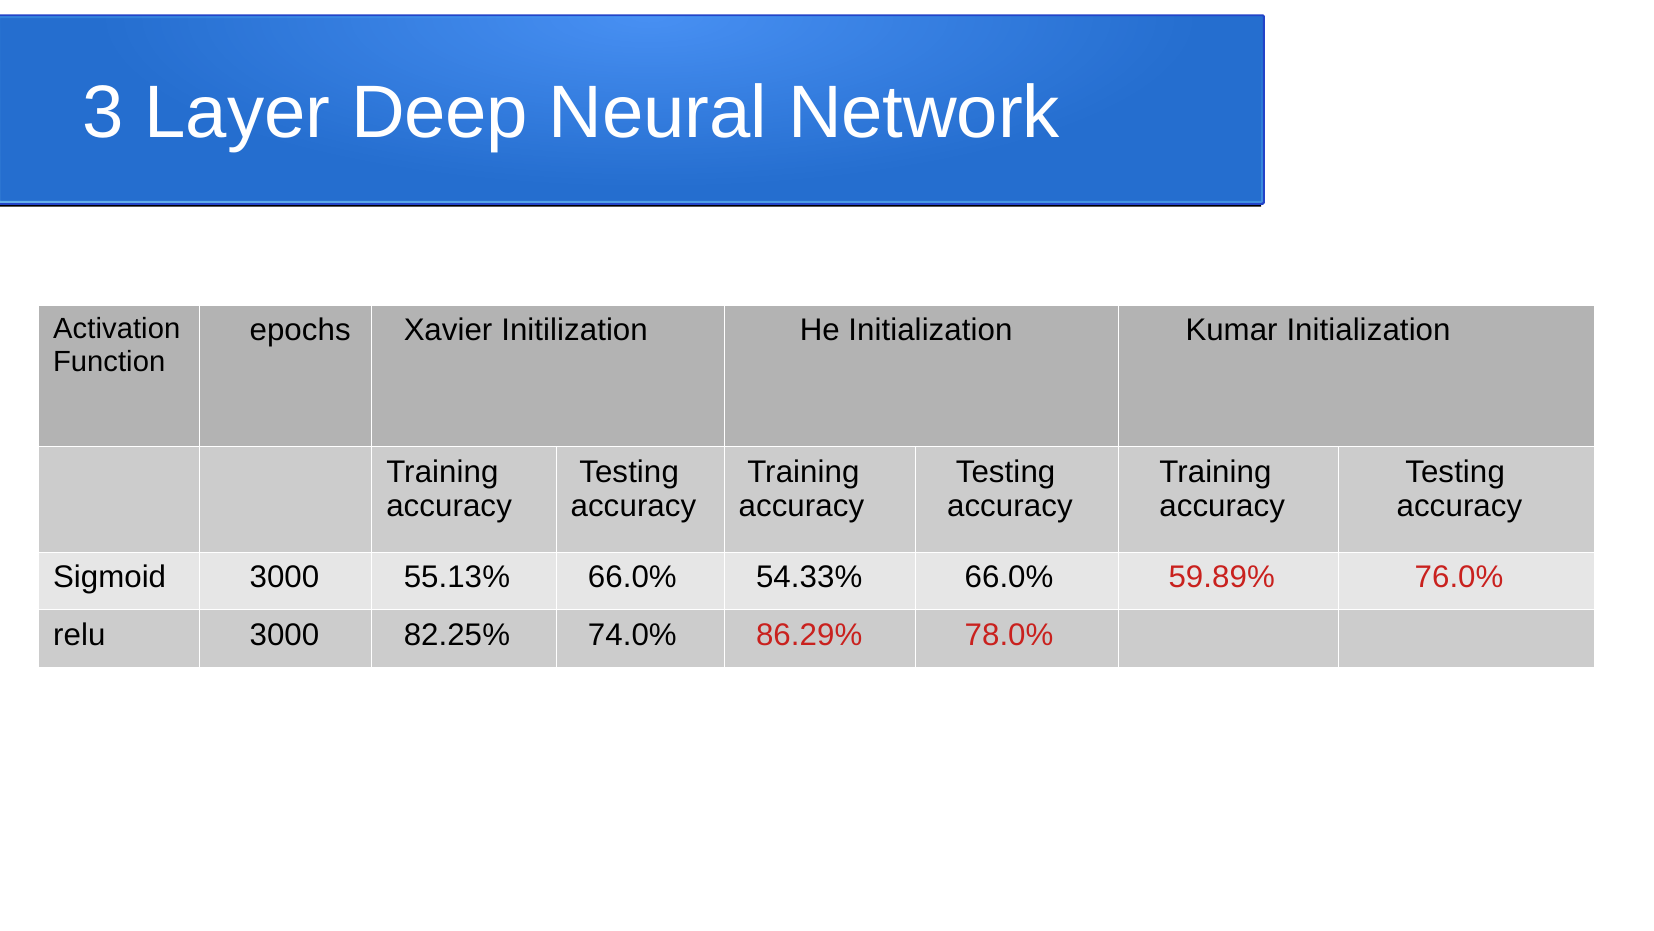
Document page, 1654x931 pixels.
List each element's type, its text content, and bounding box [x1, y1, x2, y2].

table_cell 82.25% [372, 610, 556, 667]
table_cell 55.13% [372, 553, 556, 609]
table_cell 86.29% [725, 610, 915, 667]
table_cell Testing accuracy [1339, 447, 1594, 552]
table_header epochs [200, 306, 371, 446]
table_cell 74.0% [557, 610, 724, 667]
table_cell Training accuracy [1119, 447, 1338, 552]
table_cell Training accuracy [725, 447, 915, 552]
table_cell 78.0% [916, 610, 1118, 667]
table_cell 3000 [200, 553, 371, 609]
table_header Kumar Initialization [1119, 306, 1594, 446]
table_cell 3000 [200, 610, 371, 667]
table_cell Testing accuracy [916, 447, 1118, 552]
table_header He Initialization [725, 306, 1118, 446]
table_header Activation Function [39, 306, 199, 446]
table_cell 59.89% [1119, 553, 1338, 609]
table_cell [1339, 610, 1594, 667]
table_cell 66.0% [557, 553, 724, 609]
table_cell relu [39, 610, 199, 667]
table_cell 54.33% [725, 553, 915, 609]
table_cell 66.0% [916, 553, 1118, 609]
table_cell 76.0% [1339, 553, 1594, 609]
table_cell [1119, 610, 1338, 667]
table_cell Testing accuracy [557, 447, 724, 552]
title 3 Layer Deep Neural Network [82, 35, 1235, 189]
table_cell [39, 447, 199, 552]
table_header Xavier Initilization [372, 306, 724, 446]
table_cell [200, 447, 371, 552]
table_cell Sigmoid [39, 553, 199, 609]
table_cell Training accuracy [372, 447, 556, 552]
